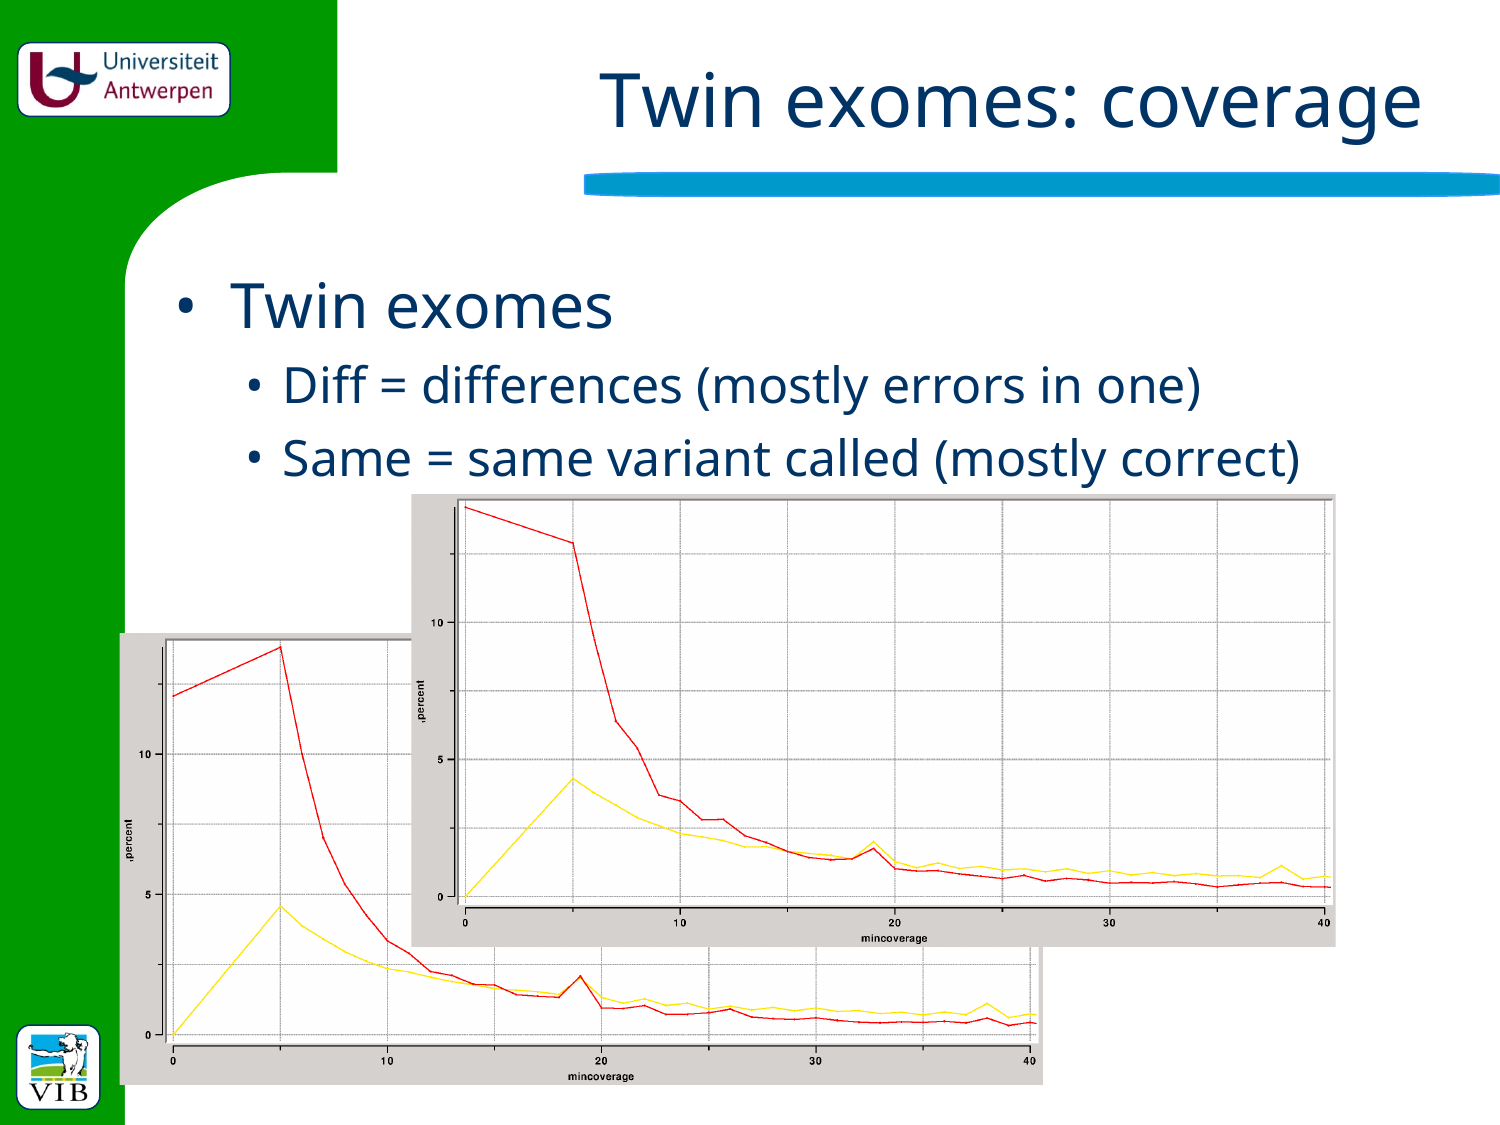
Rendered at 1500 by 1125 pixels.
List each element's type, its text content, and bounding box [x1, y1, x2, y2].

list Twin exomes Diff = differences (mostly errors in one) Same = same variant called (mostly correct) [159, 258, 1465, 495]
picture [25, 47, 223, 112]
title Twin exomes: coverage [584, 0, 1500, 195]
picture [119, 494, 1336, 1085]
picture [25, 1029, 91, 1107]
